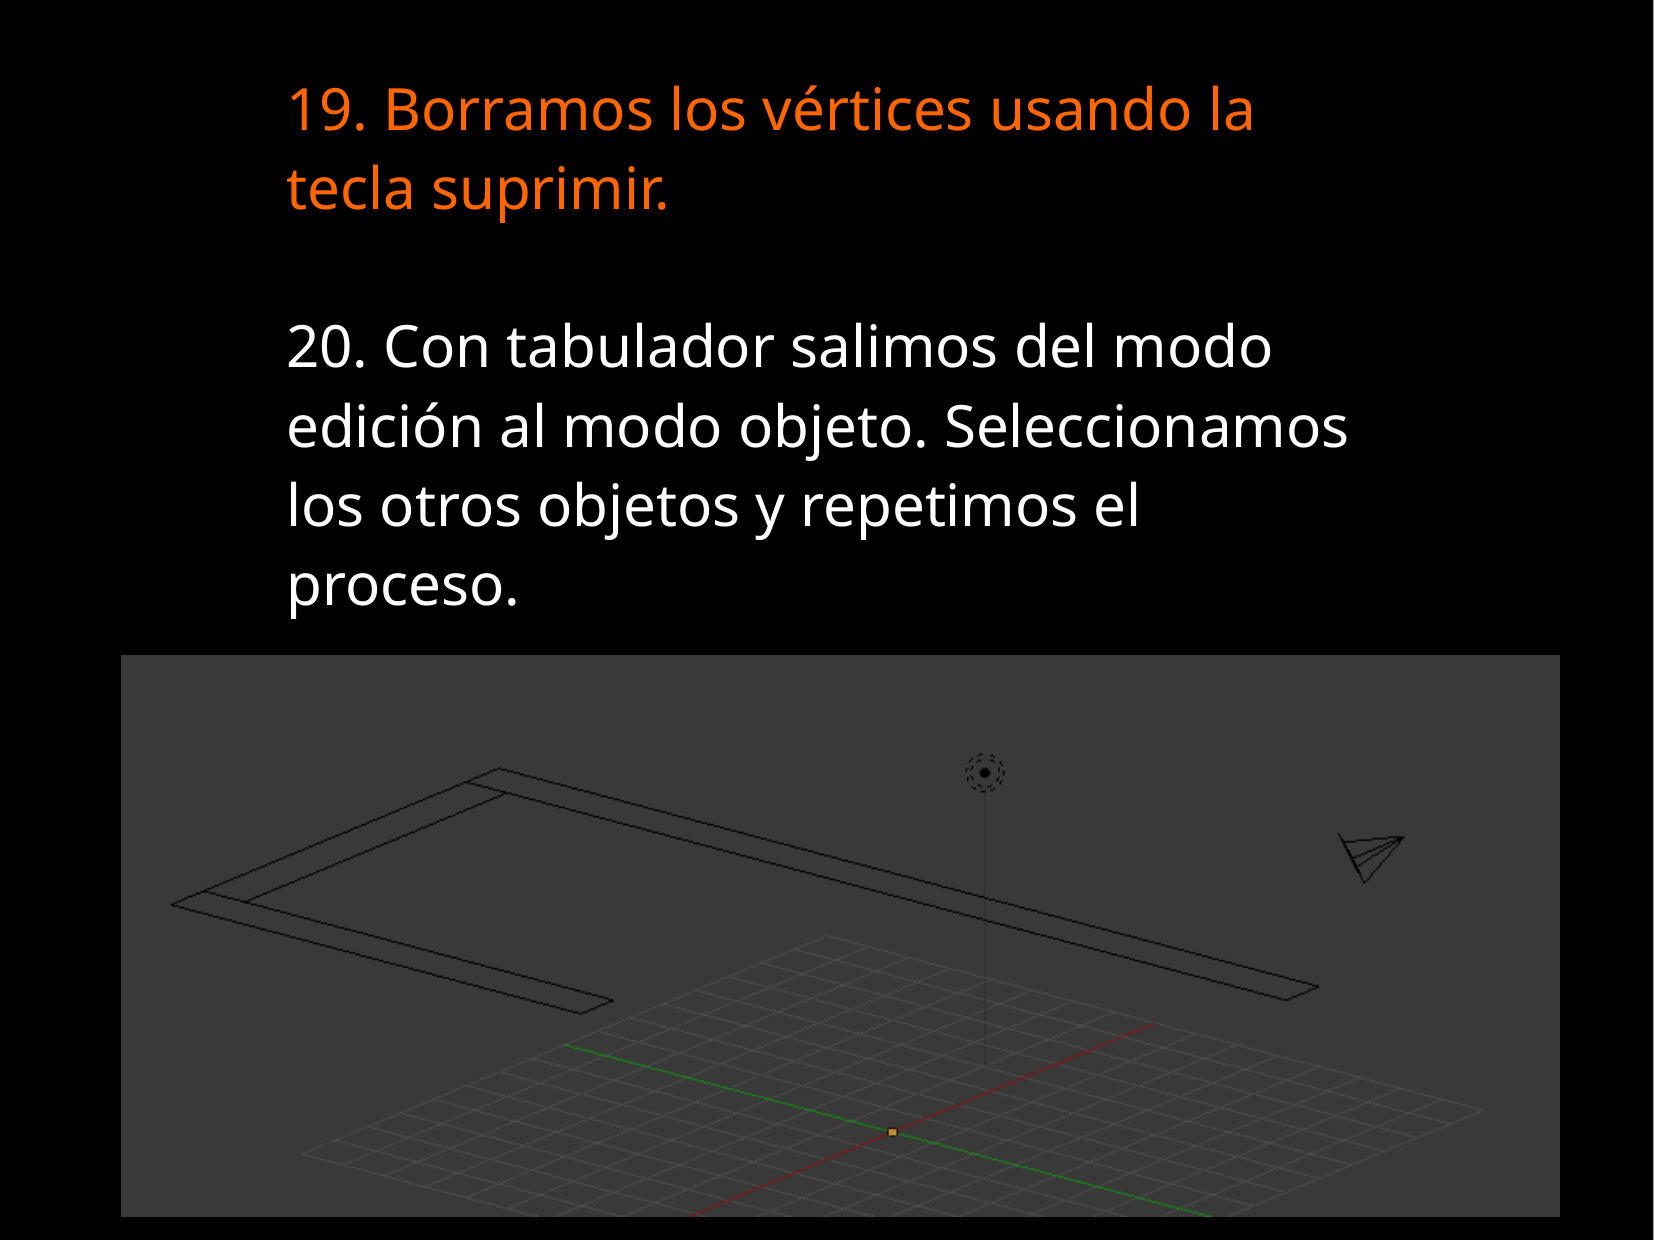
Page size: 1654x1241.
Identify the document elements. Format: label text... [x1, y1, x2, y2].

picture [121, 655, 1560, 1217]
text_box 19. Borramos los vértices usando la tecla suprimir. 20. Con tabulador salimos del modo edición al modo objeto. Seleccionamos los otros objetos y repetimos el proceso. [271, 60, 1394, 650]
